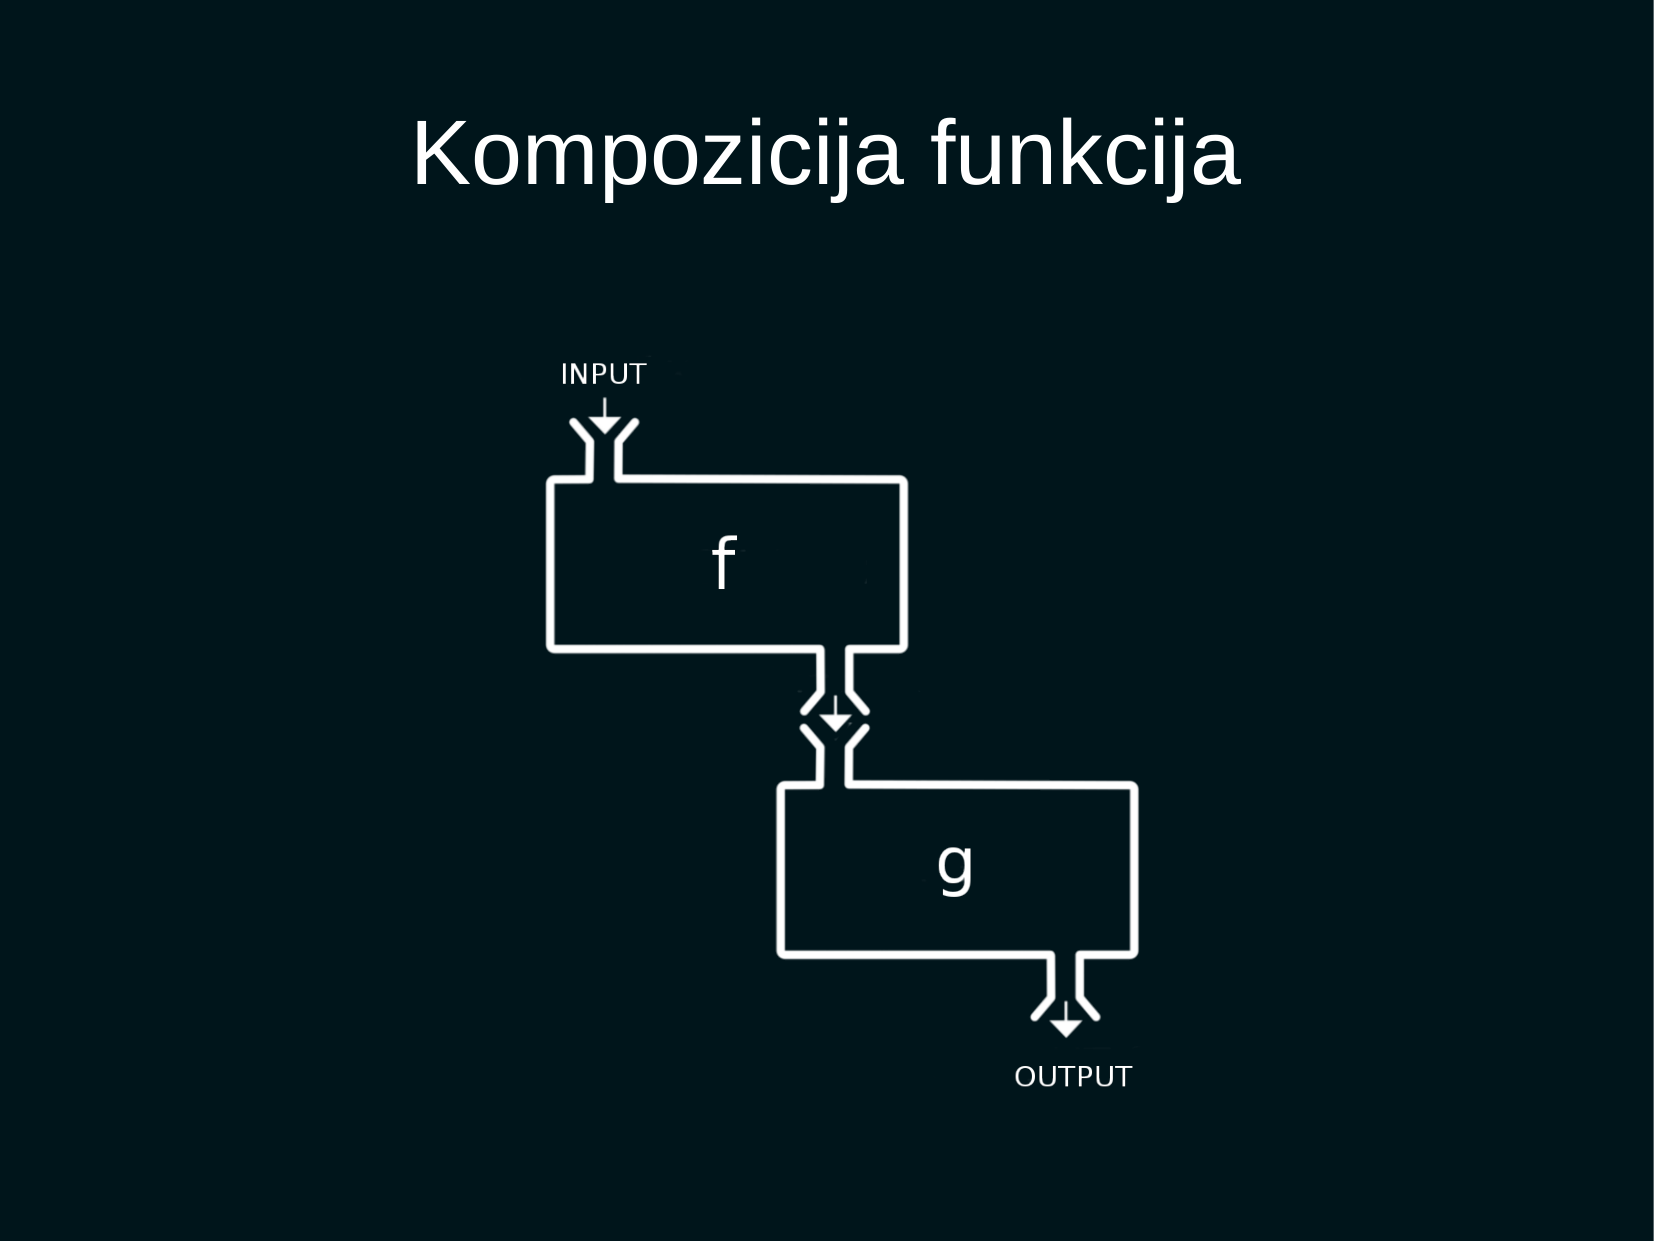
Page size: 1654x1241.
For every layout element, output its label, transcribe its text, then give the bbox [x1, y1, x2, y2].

picture [0, 0, 1654, 1241]
title Kompozicija funkcija [82, 49, 1571, 257]
